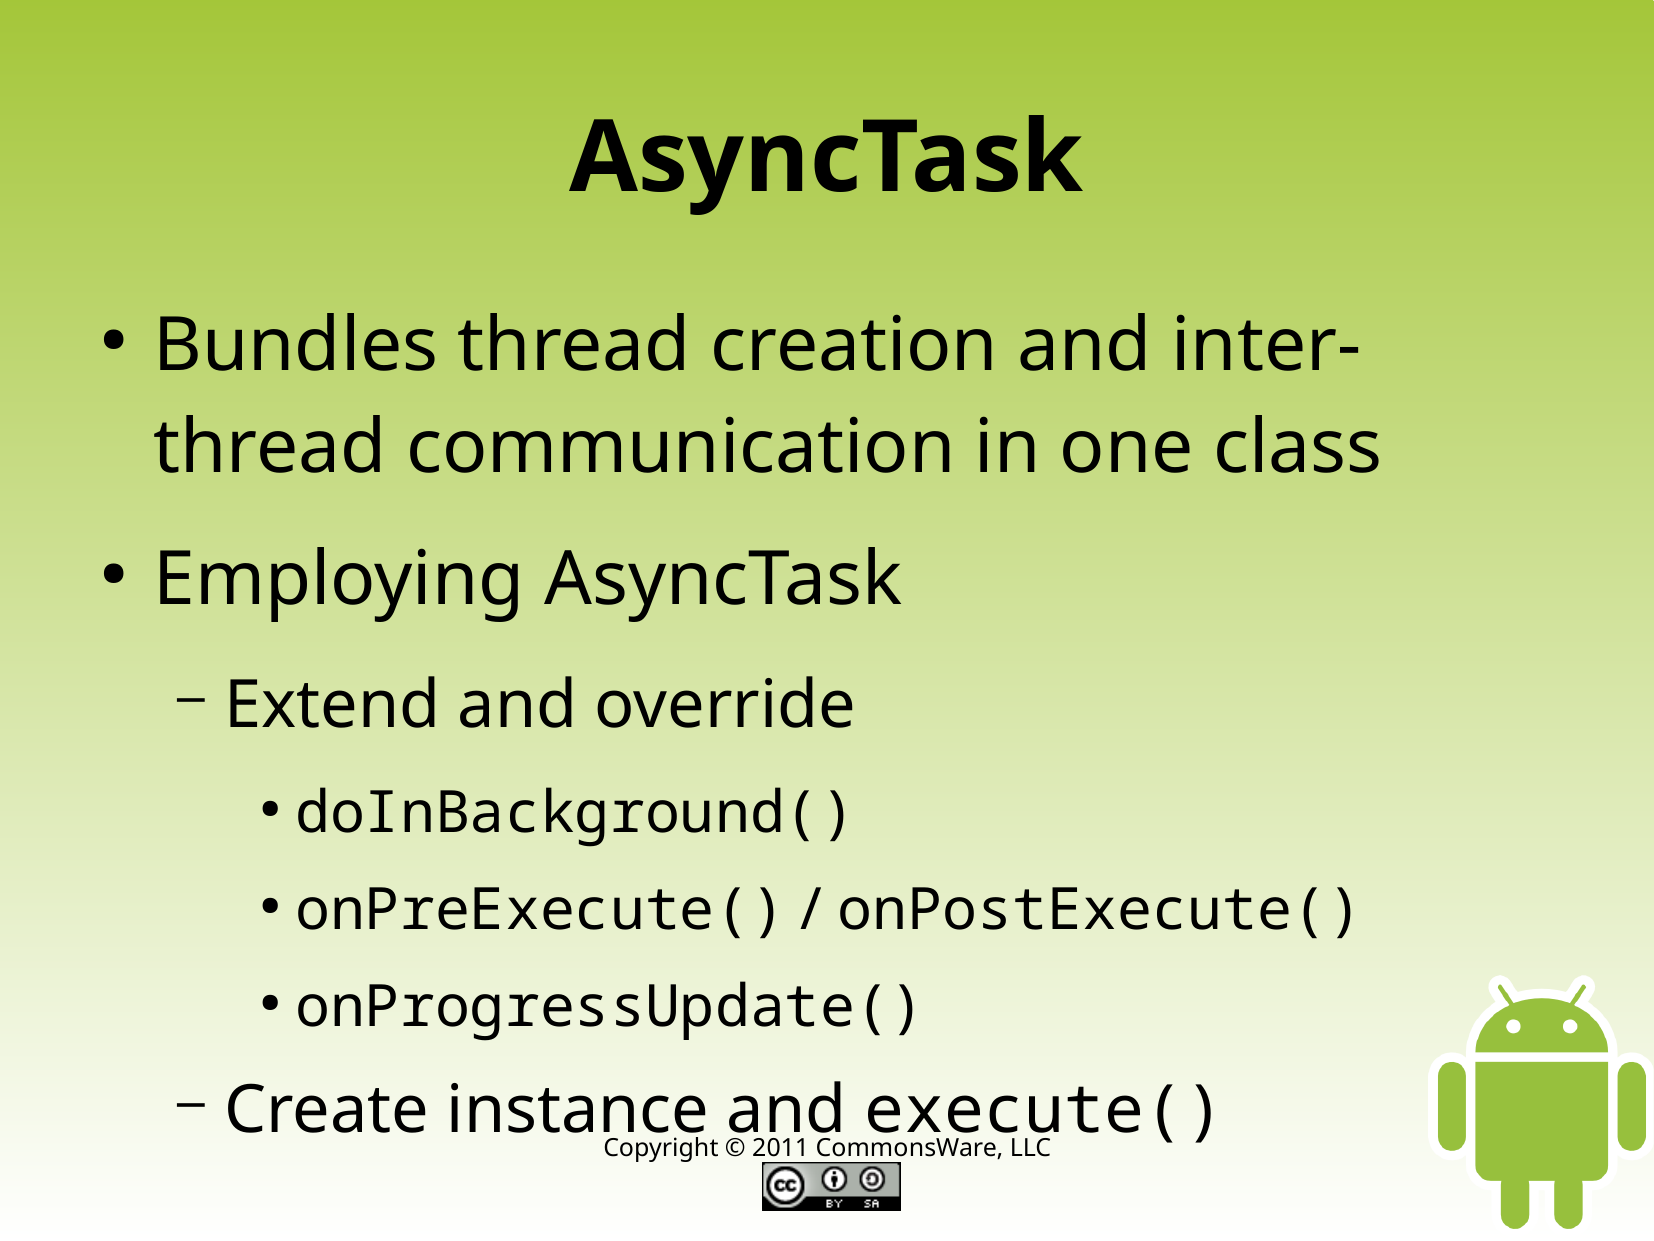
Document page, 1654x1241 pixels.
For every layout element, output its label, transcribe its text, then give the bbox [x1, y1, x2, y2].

title AsyncTask [82, 49, 1571, 257]
picture [762, 1162, 901, 1211]
picture [1428, 975, 1654, 1238]
list Bundles thread creation and inter-thread communication in one class Employing AsyncTask Extend and override doInBackground() onPreExecute() / onPostExecute() onProgressUpdate() Create instance and execute() [82, 290, 1571, 1126]
